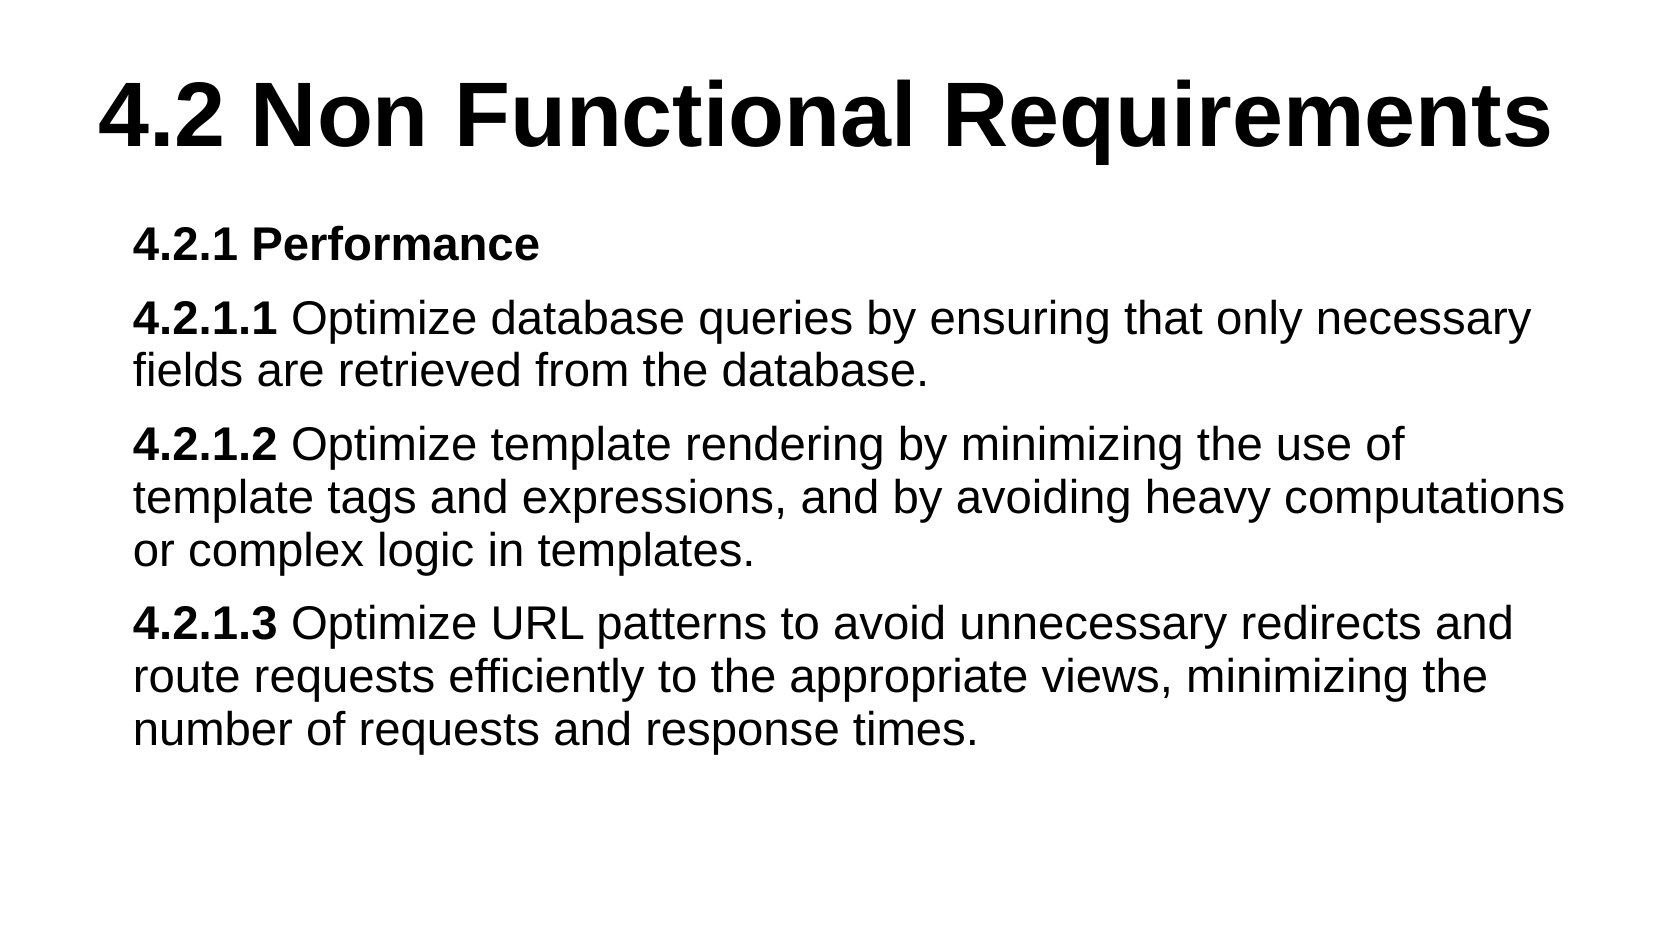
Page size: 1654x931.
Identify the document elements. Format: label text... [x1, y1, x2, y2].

title 4.2 Non Functional Requirements [82, 37, 1571, 193]
list 4.2.1 Performance 4.2.1.1 Optimize database queries by ensuring that only necessary fields are retrieved from the database. 4.2.1.2 Optimize template rendering by minimizing the use of template tags and expressions, and by avoiding heavy computations or complex logic in templates. 4.2.1.3 Optimize URL patterns to avoid unnecessary redirects and route requests efficiently to the appropriate views, minimizing the number of requests and response times. [82, 217, 1571, 758]
